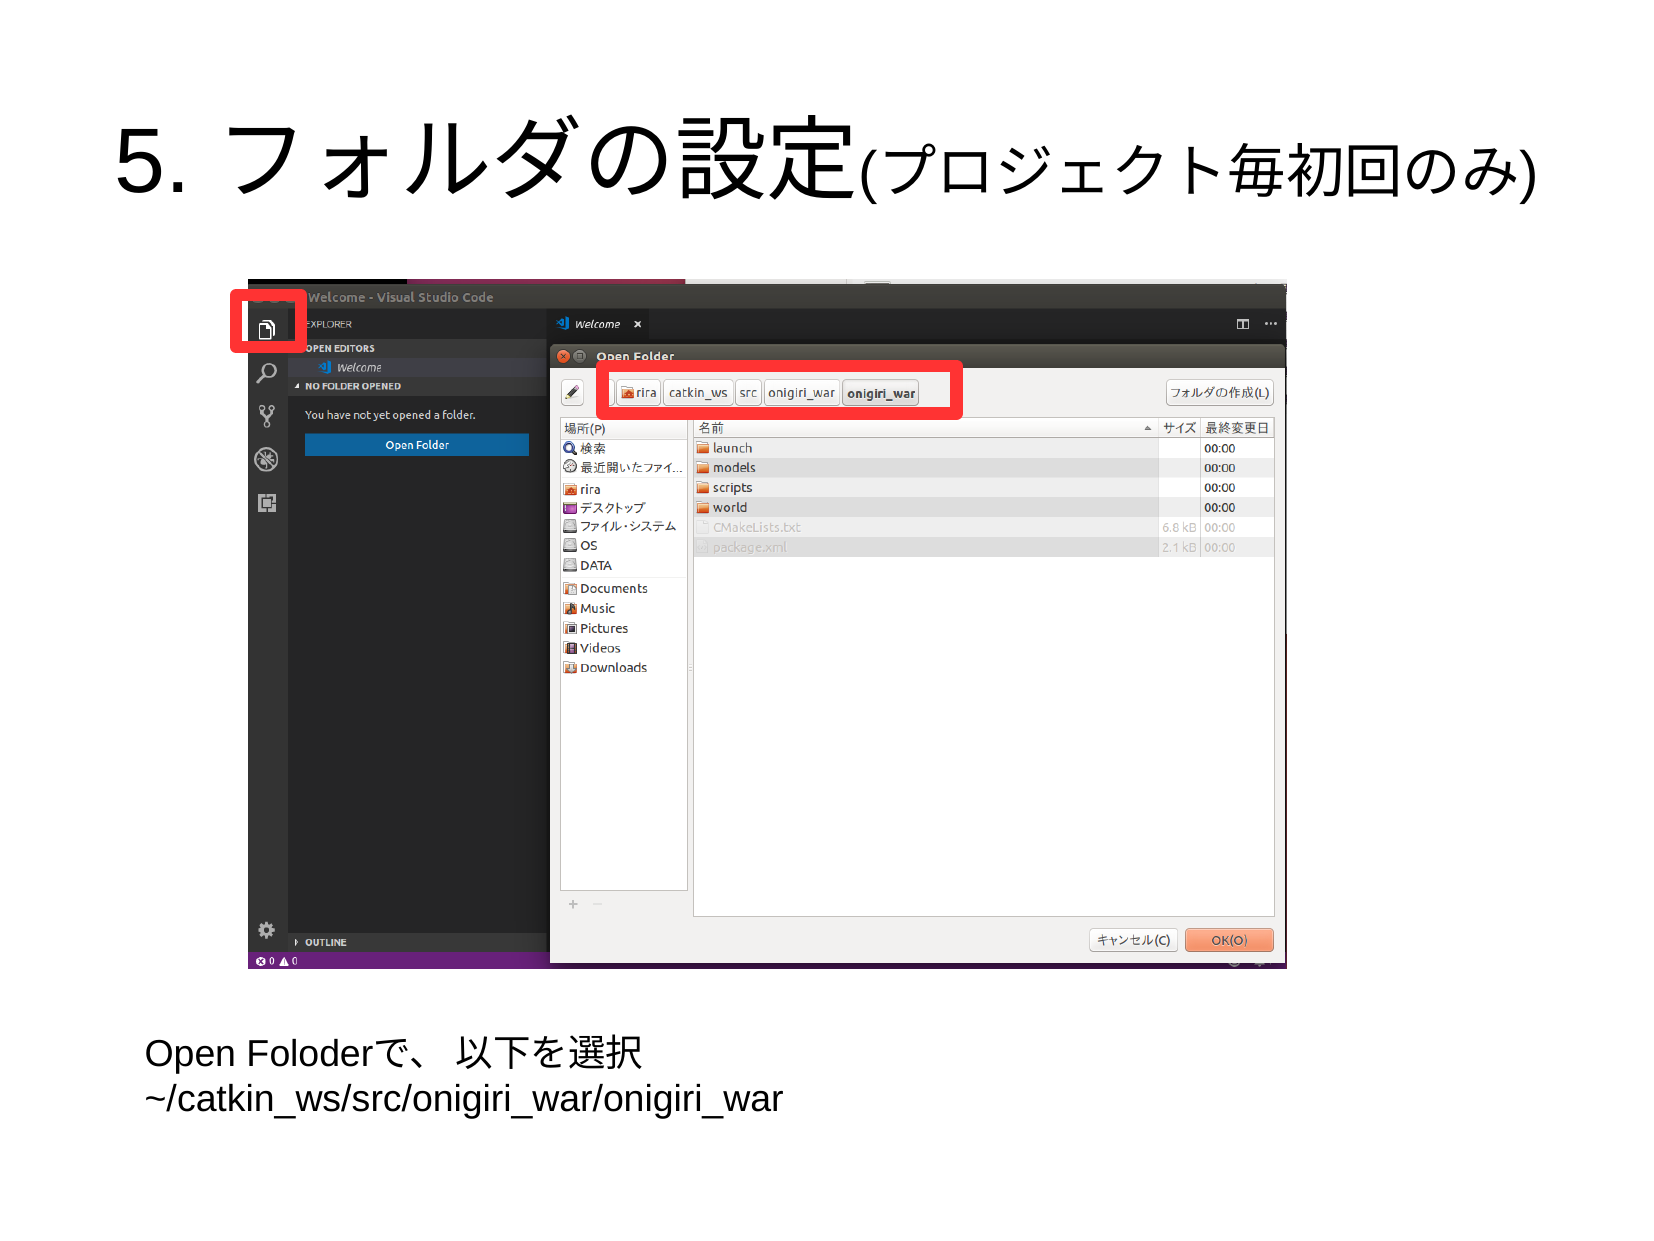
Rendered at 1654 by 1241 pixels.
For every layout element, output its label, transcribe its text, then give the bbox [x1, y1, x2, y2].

text_box Open Foloderで、 以下を選択 ~/catkin_ws/src/onigiri_war/onigiri_war [129, 1015, 839, 1134]
picture [248, 279, 1287, 969]
picture [248, 301, 295, 341]
title 5. フォルダの設定(プロジェクト毎初回のみ) [82, 49, 1571, 257]
